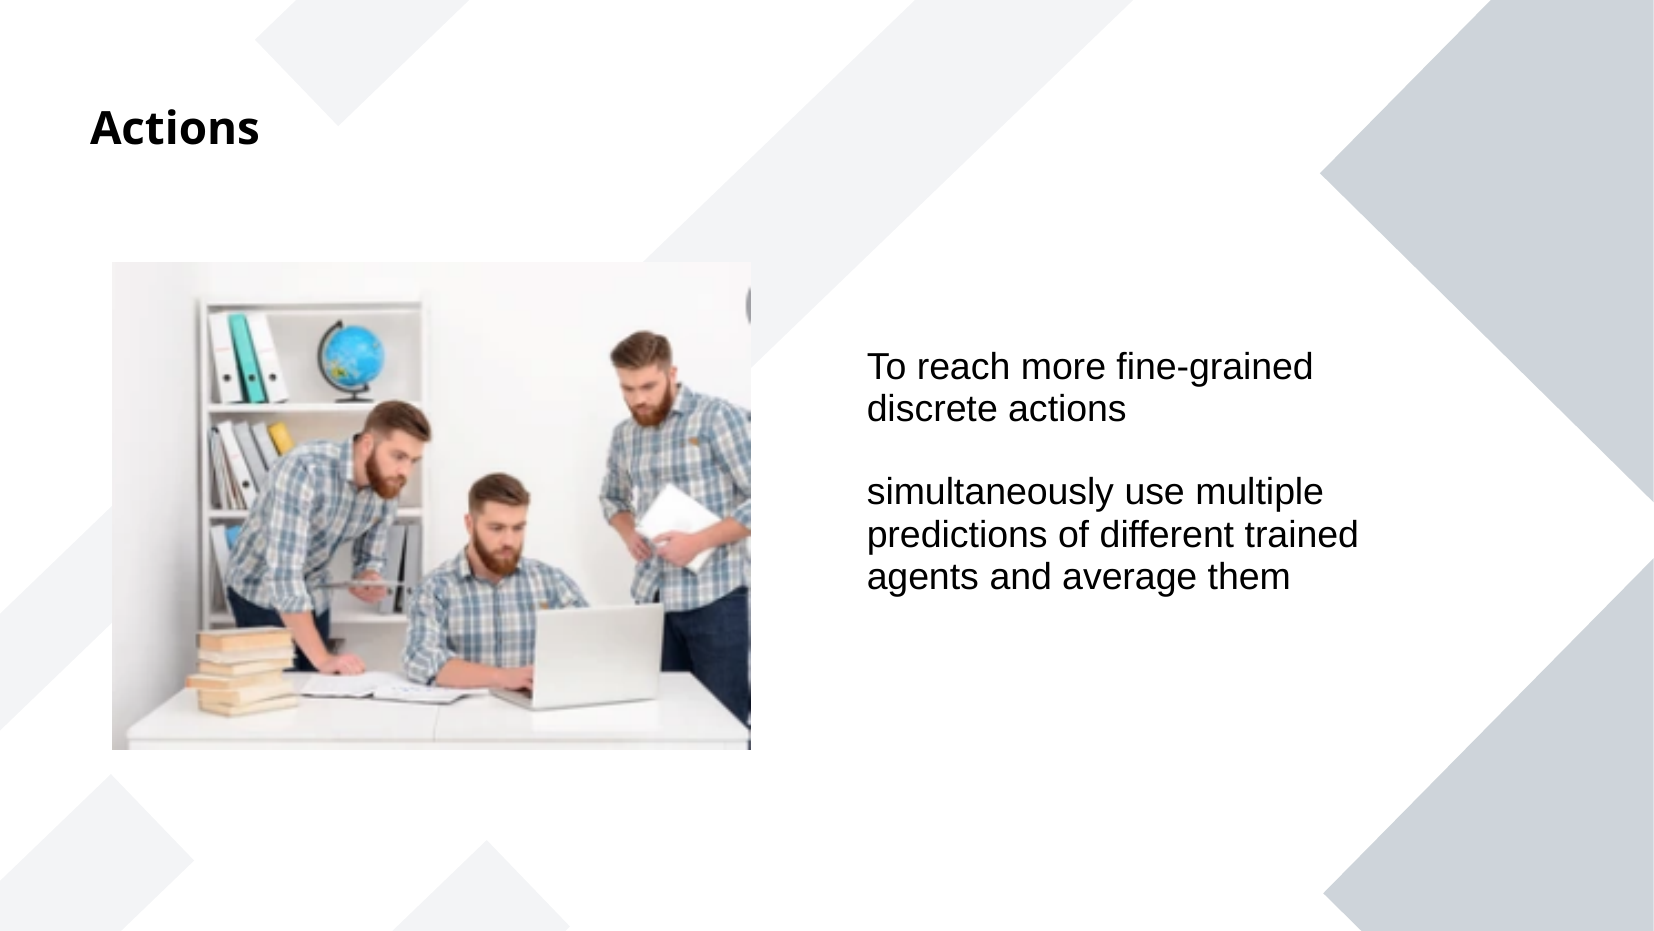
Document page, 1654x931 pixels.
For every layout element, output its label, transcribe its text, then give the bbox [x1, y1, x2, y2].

text_box To reach more fine-grained discrete actions simultaneously use multiple predictions of different trained agents and average them [852, 337, 1463, 713]
picture [112, 262, 751, 750]
text_box Actions [75, 88, 1418, 263]
